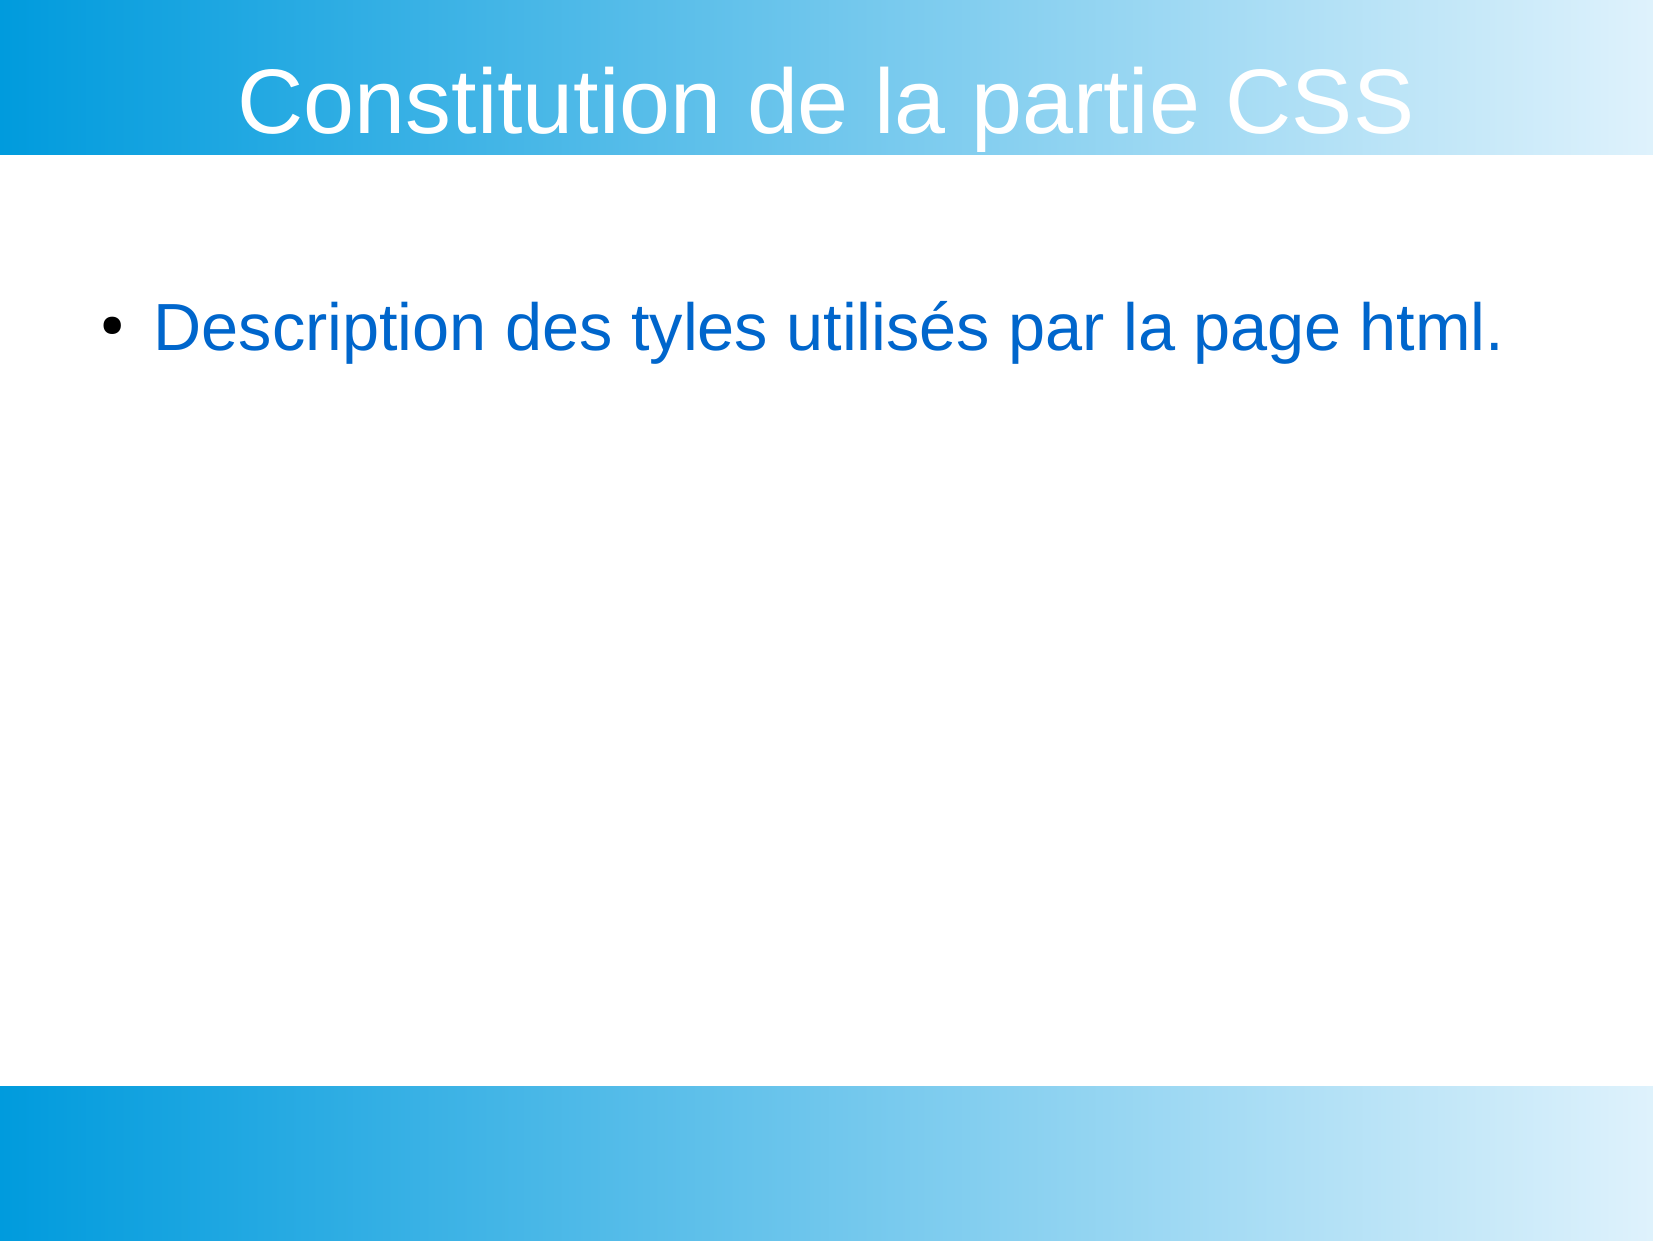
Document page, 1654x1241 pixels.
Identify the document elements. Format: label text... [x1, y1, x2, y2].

list Description des tyles utilisés par la page html. [82, 290, 1571, 1010]
title Constitution de la partie CSS [82, 49, 1571, 155]
